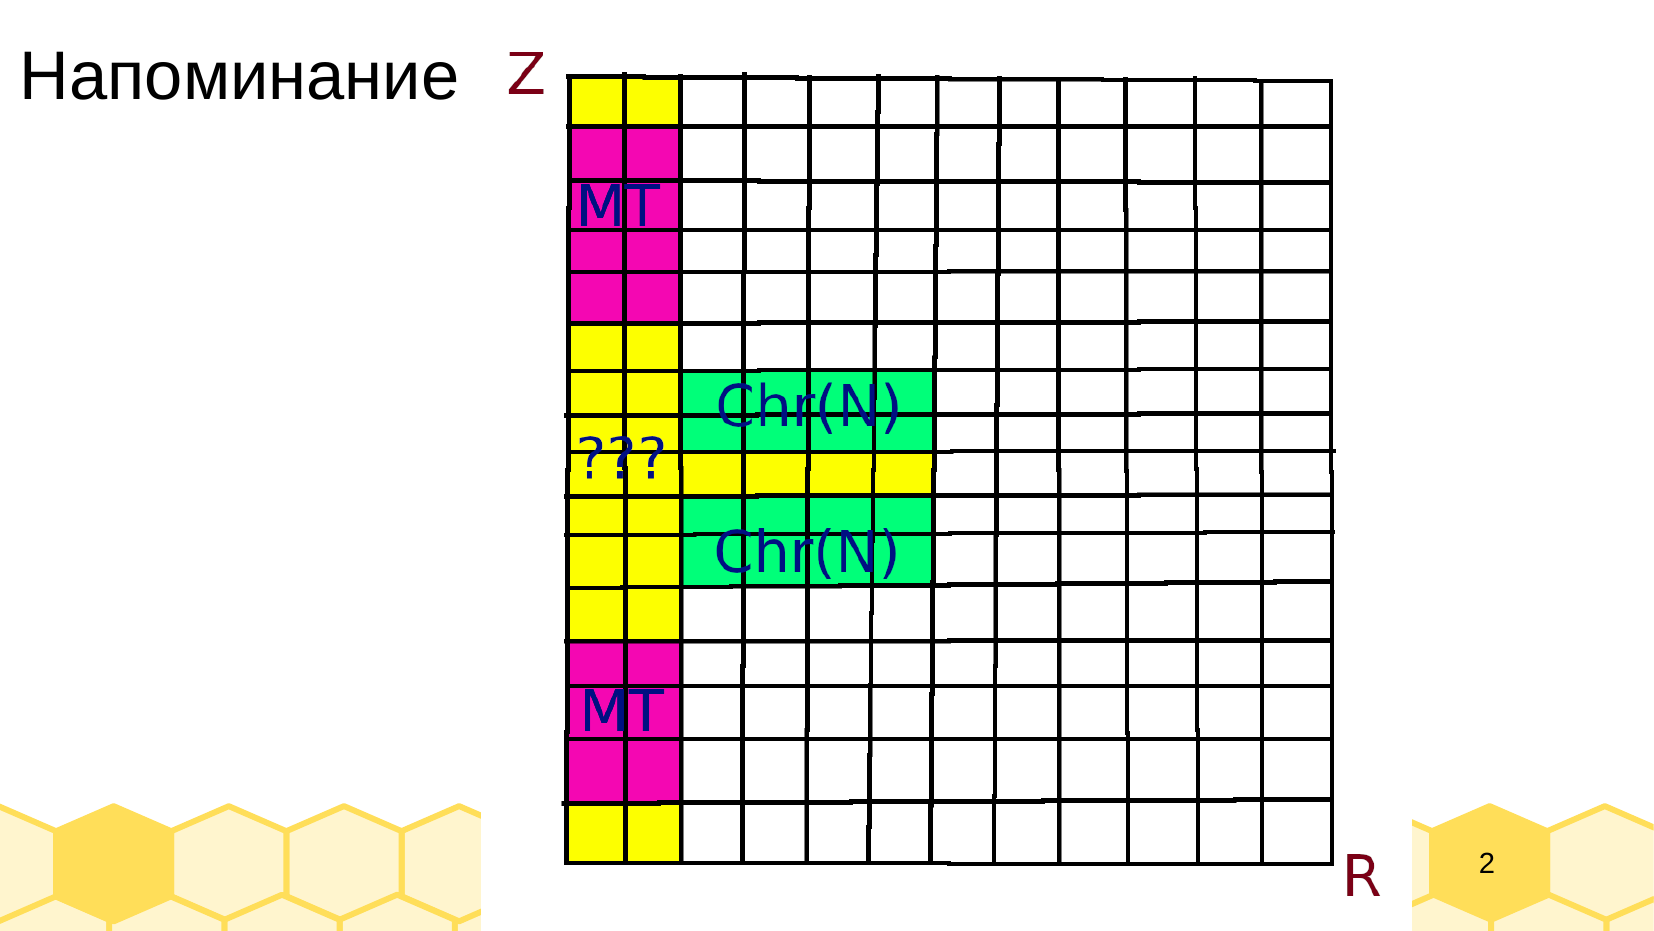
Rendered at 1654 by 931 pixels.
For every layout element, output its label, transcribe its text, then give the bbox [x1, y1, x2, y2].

picture [481, 0, 1412, 931]
title Напоминание [0, 0, 480, 151]
